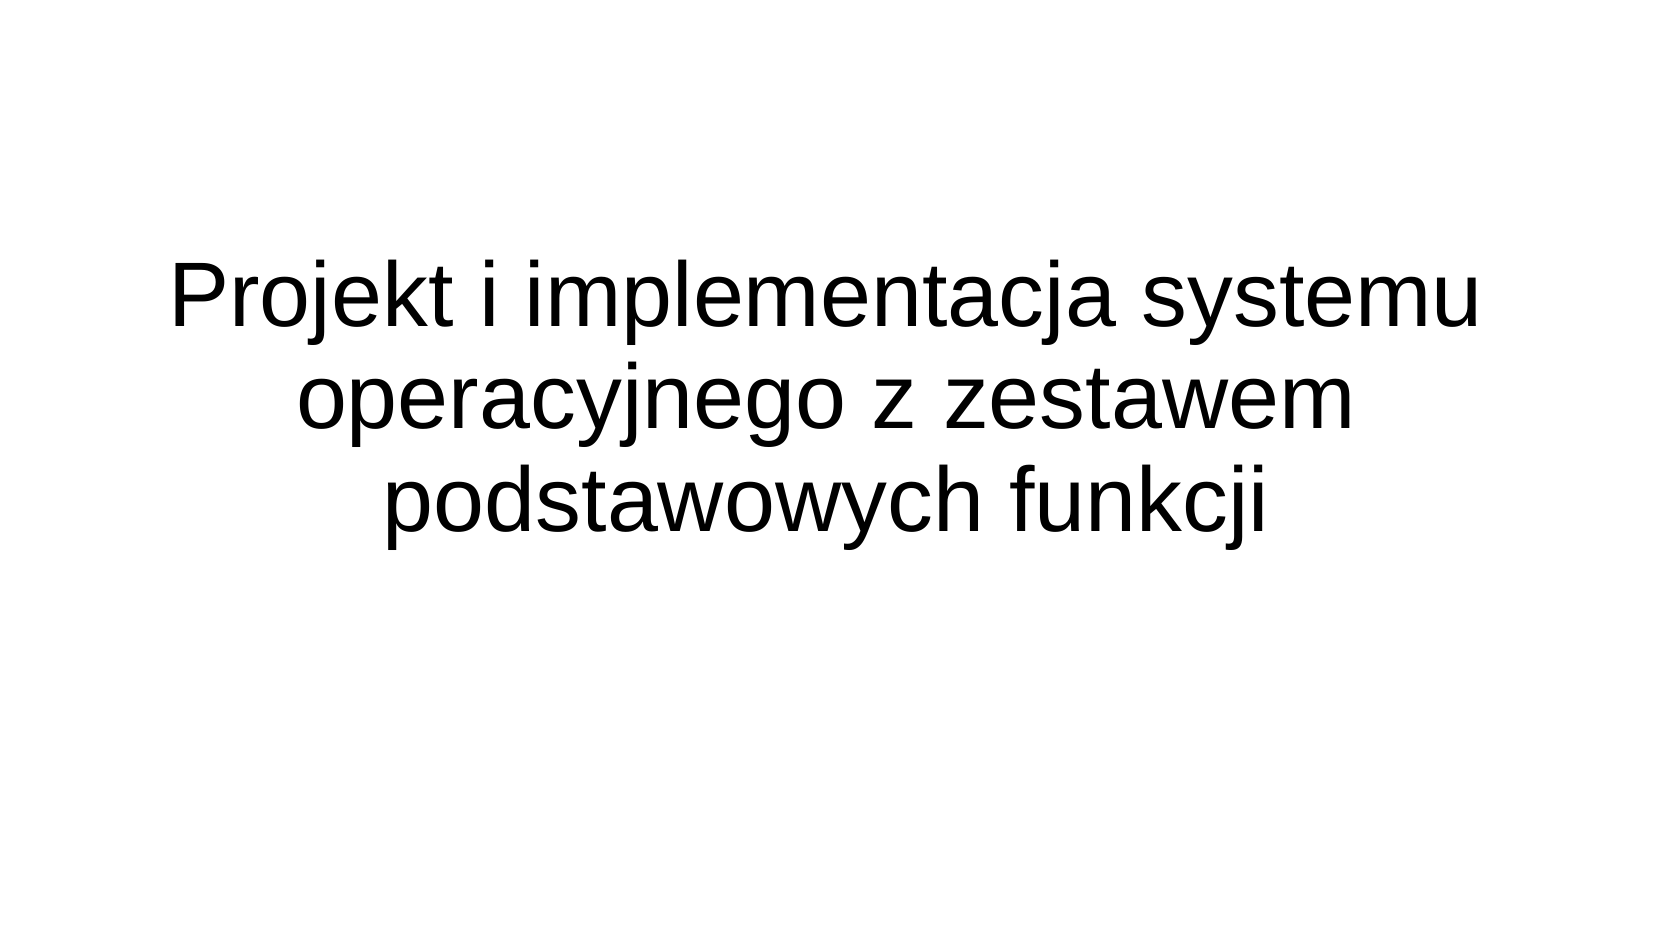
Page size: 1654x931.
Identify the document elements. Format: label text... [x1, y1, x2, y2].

subtitle Projekt i implementacja systemu operacyjnego z zestawem podstawowych funkcji [82, 37, 1571, 757]
